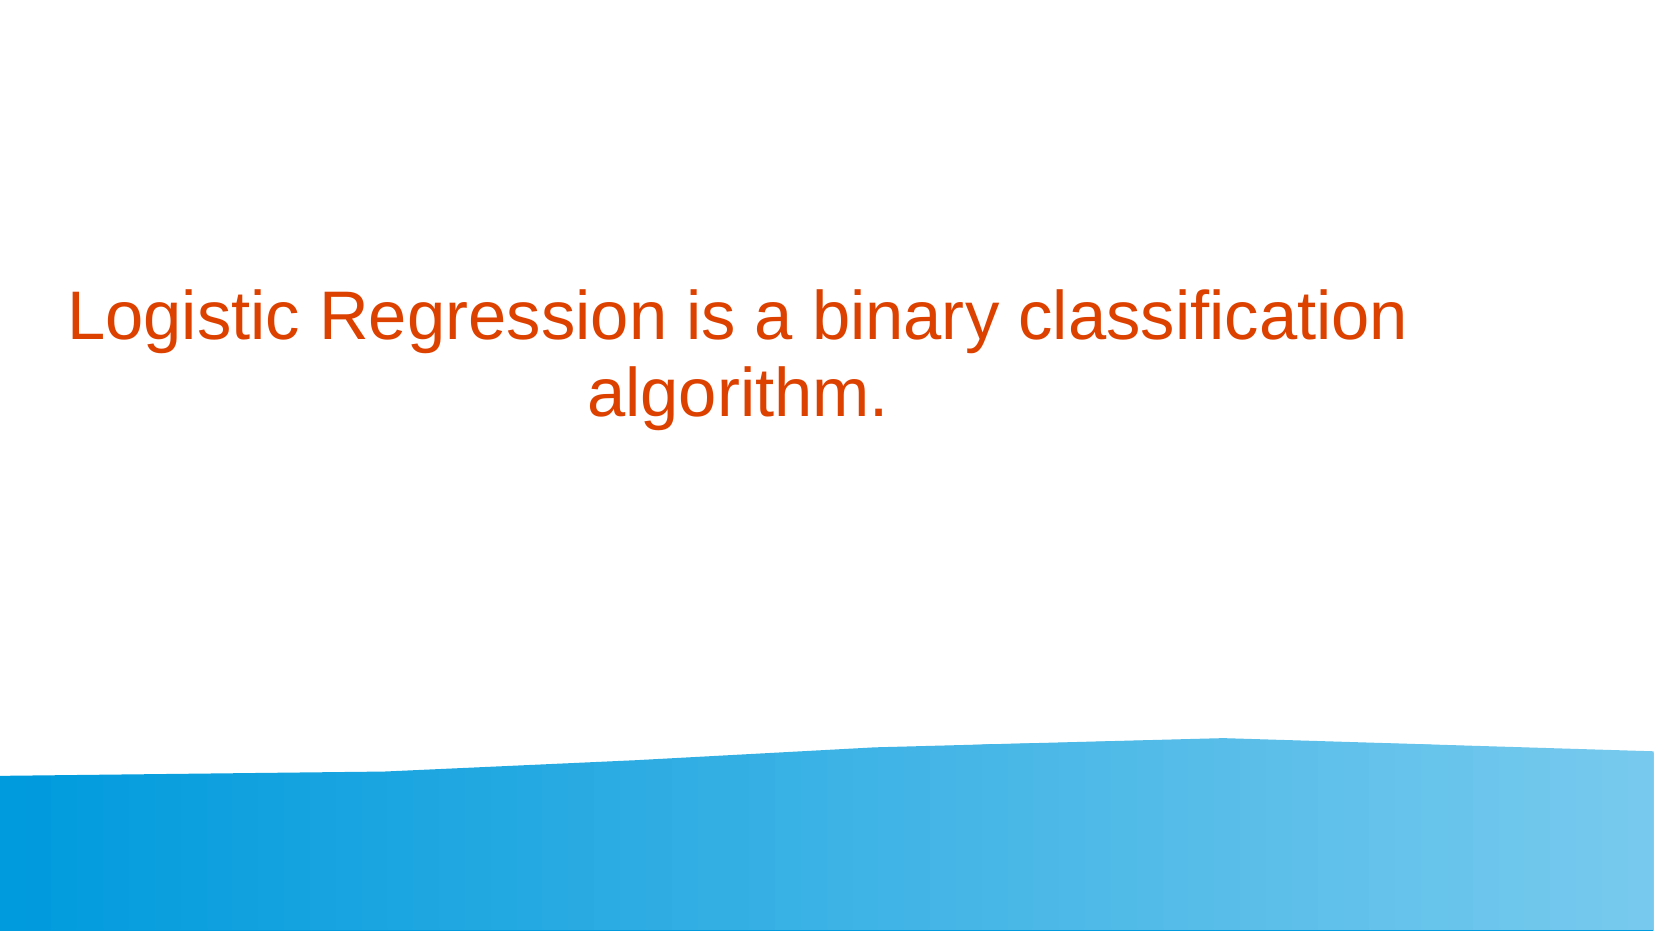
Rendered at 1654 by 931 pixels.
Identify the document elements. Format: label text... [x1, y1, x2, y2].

title Logistic Regression is a binary classification algorithm. [0, 265, 1477, 443]
